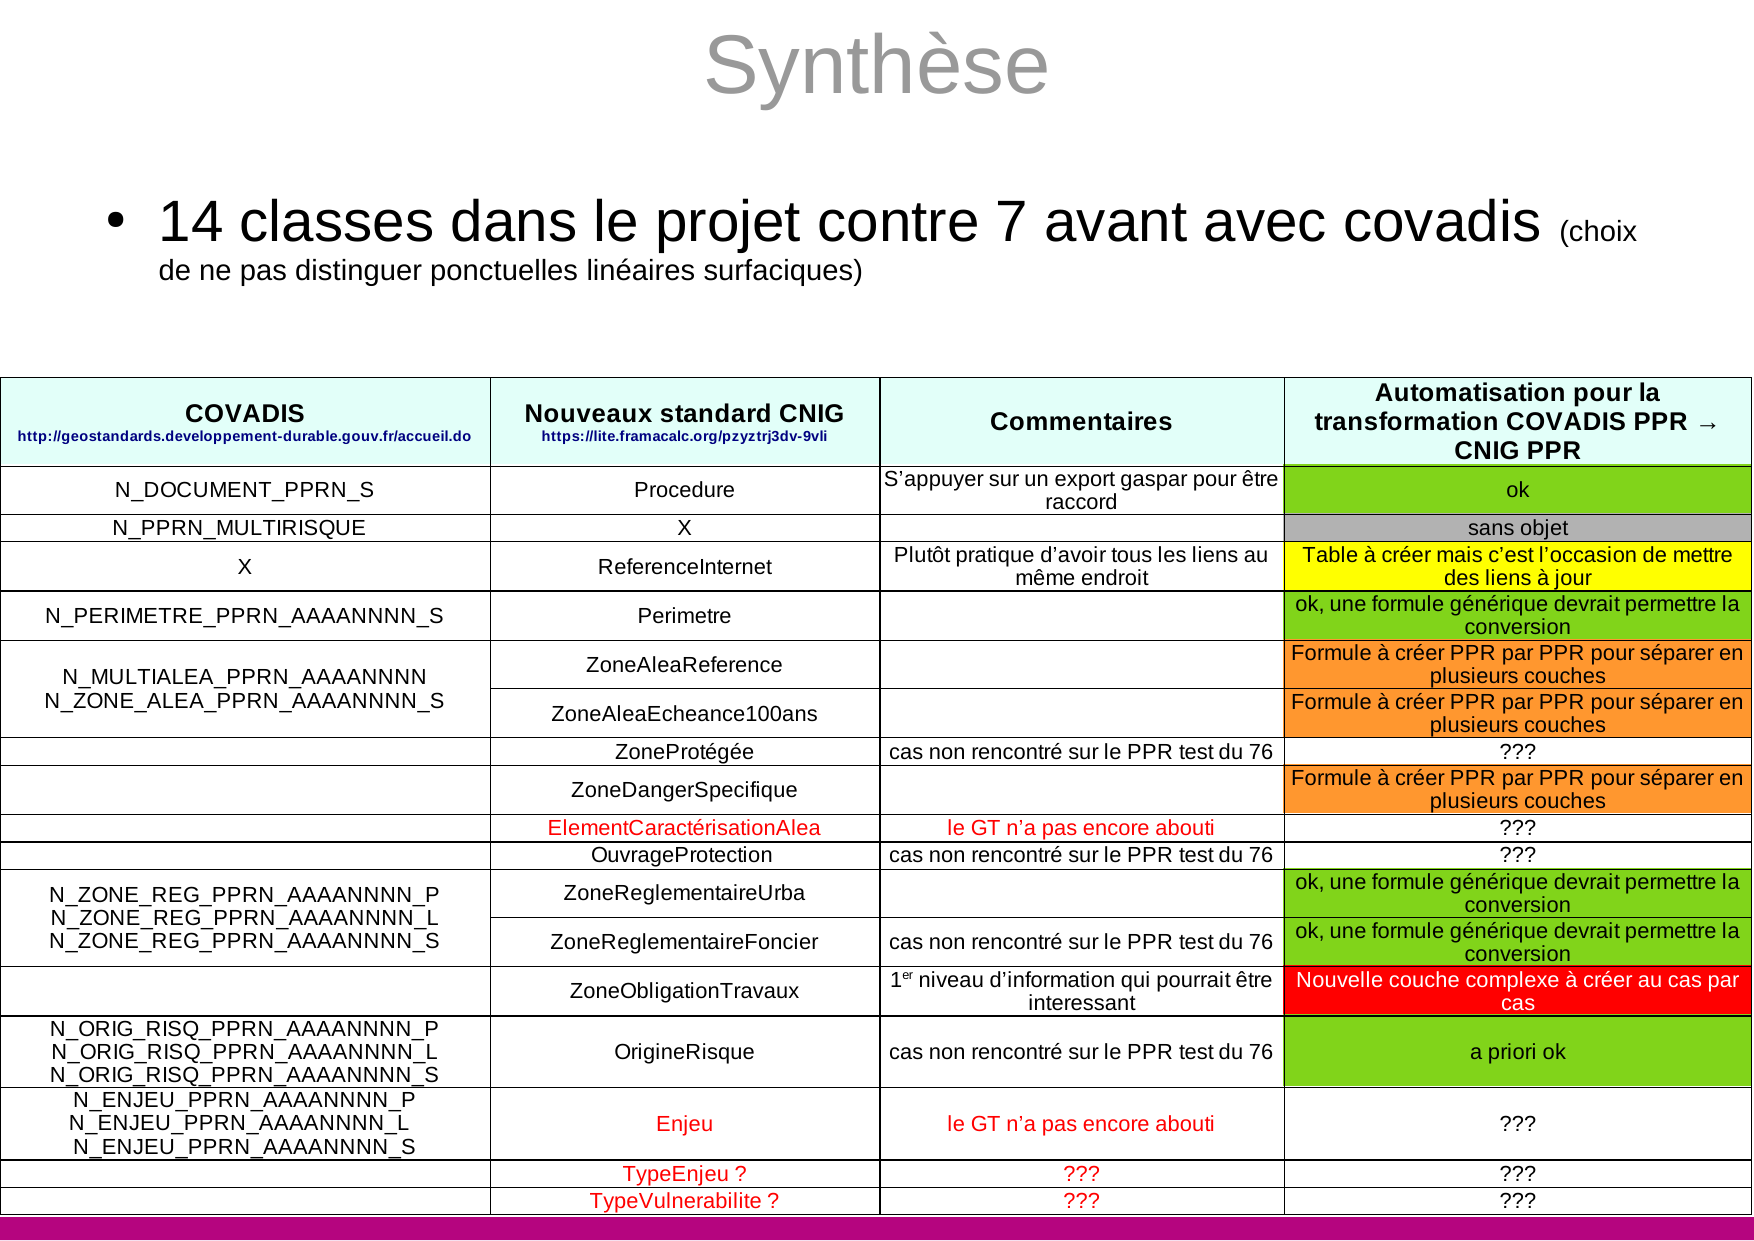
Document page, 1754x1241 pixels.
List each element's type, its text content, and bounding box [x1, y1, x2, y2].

list 14 classes dans le projet contre 7 avant avec covadis (choix de ne pas distinguer ponctuelles linéaires surfaciques) [87, 189, 1667, 1010]
picture [0, 377, 1754, 1217]
title Synthèse [87, 0, 1667, 130]
